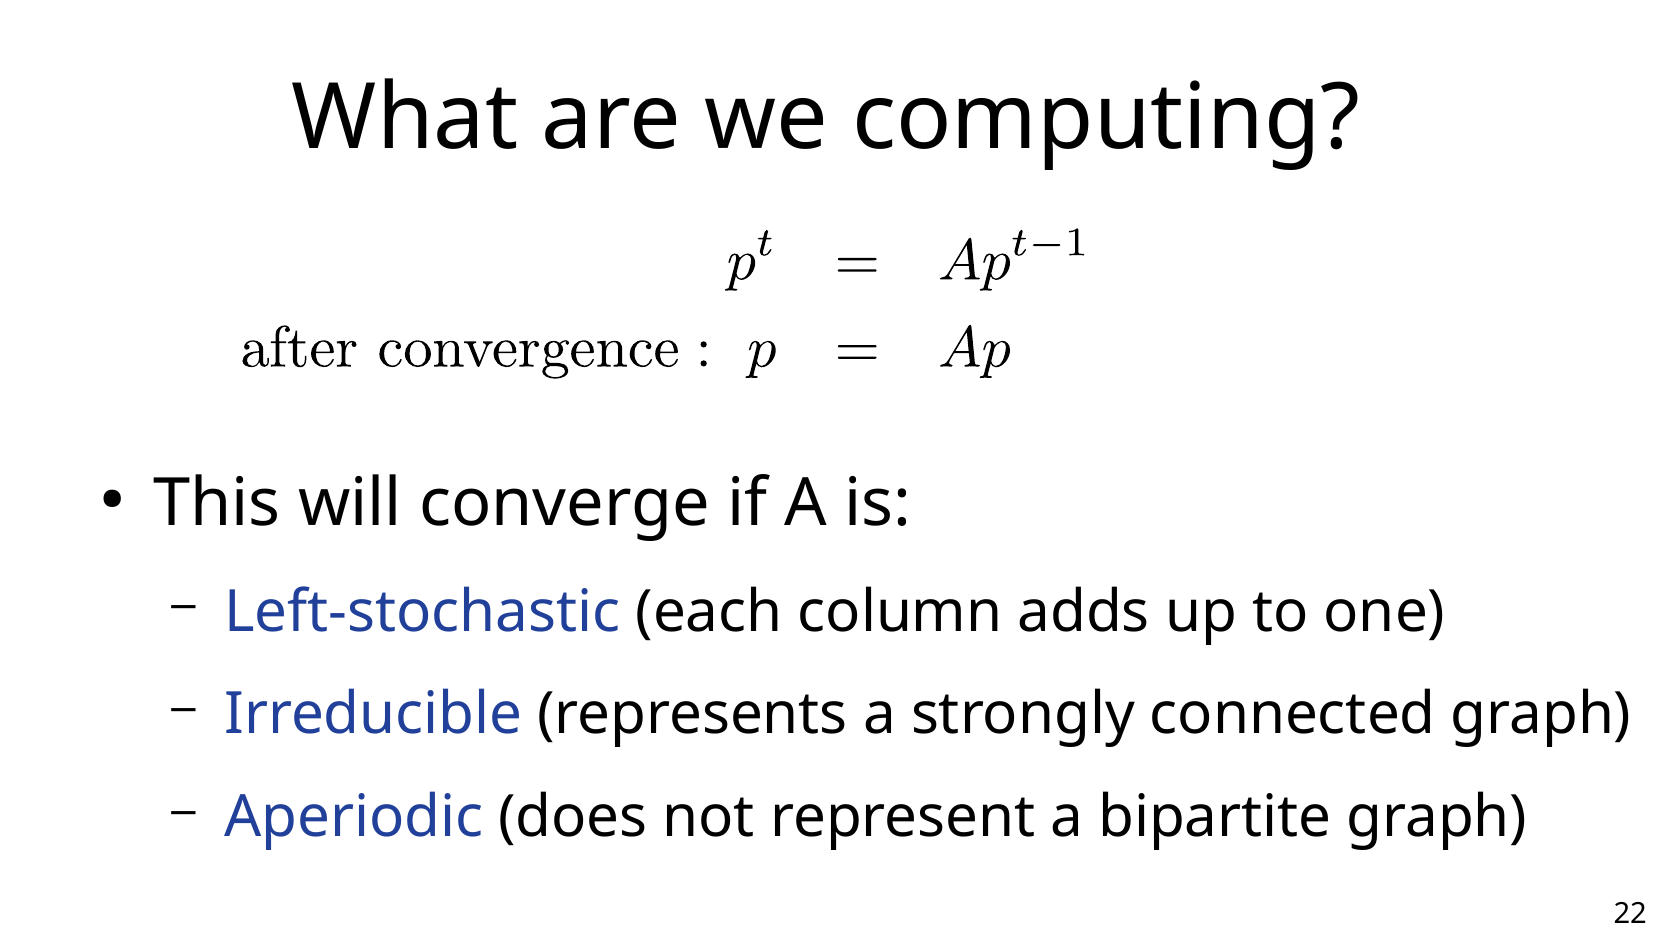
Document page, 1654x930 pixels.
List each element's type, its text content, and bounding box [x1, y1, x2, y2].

list This will converge if A is: Left-stochastic (each column adds up to one) Irreducible (represents a strongly connected graph) Aperiodic (does not represent a bipartite graph) [82, 454, 1651, 909]
text_box [240, 228, 1088, 379]
title What are we computing? [82, 1, 1571, 225]
